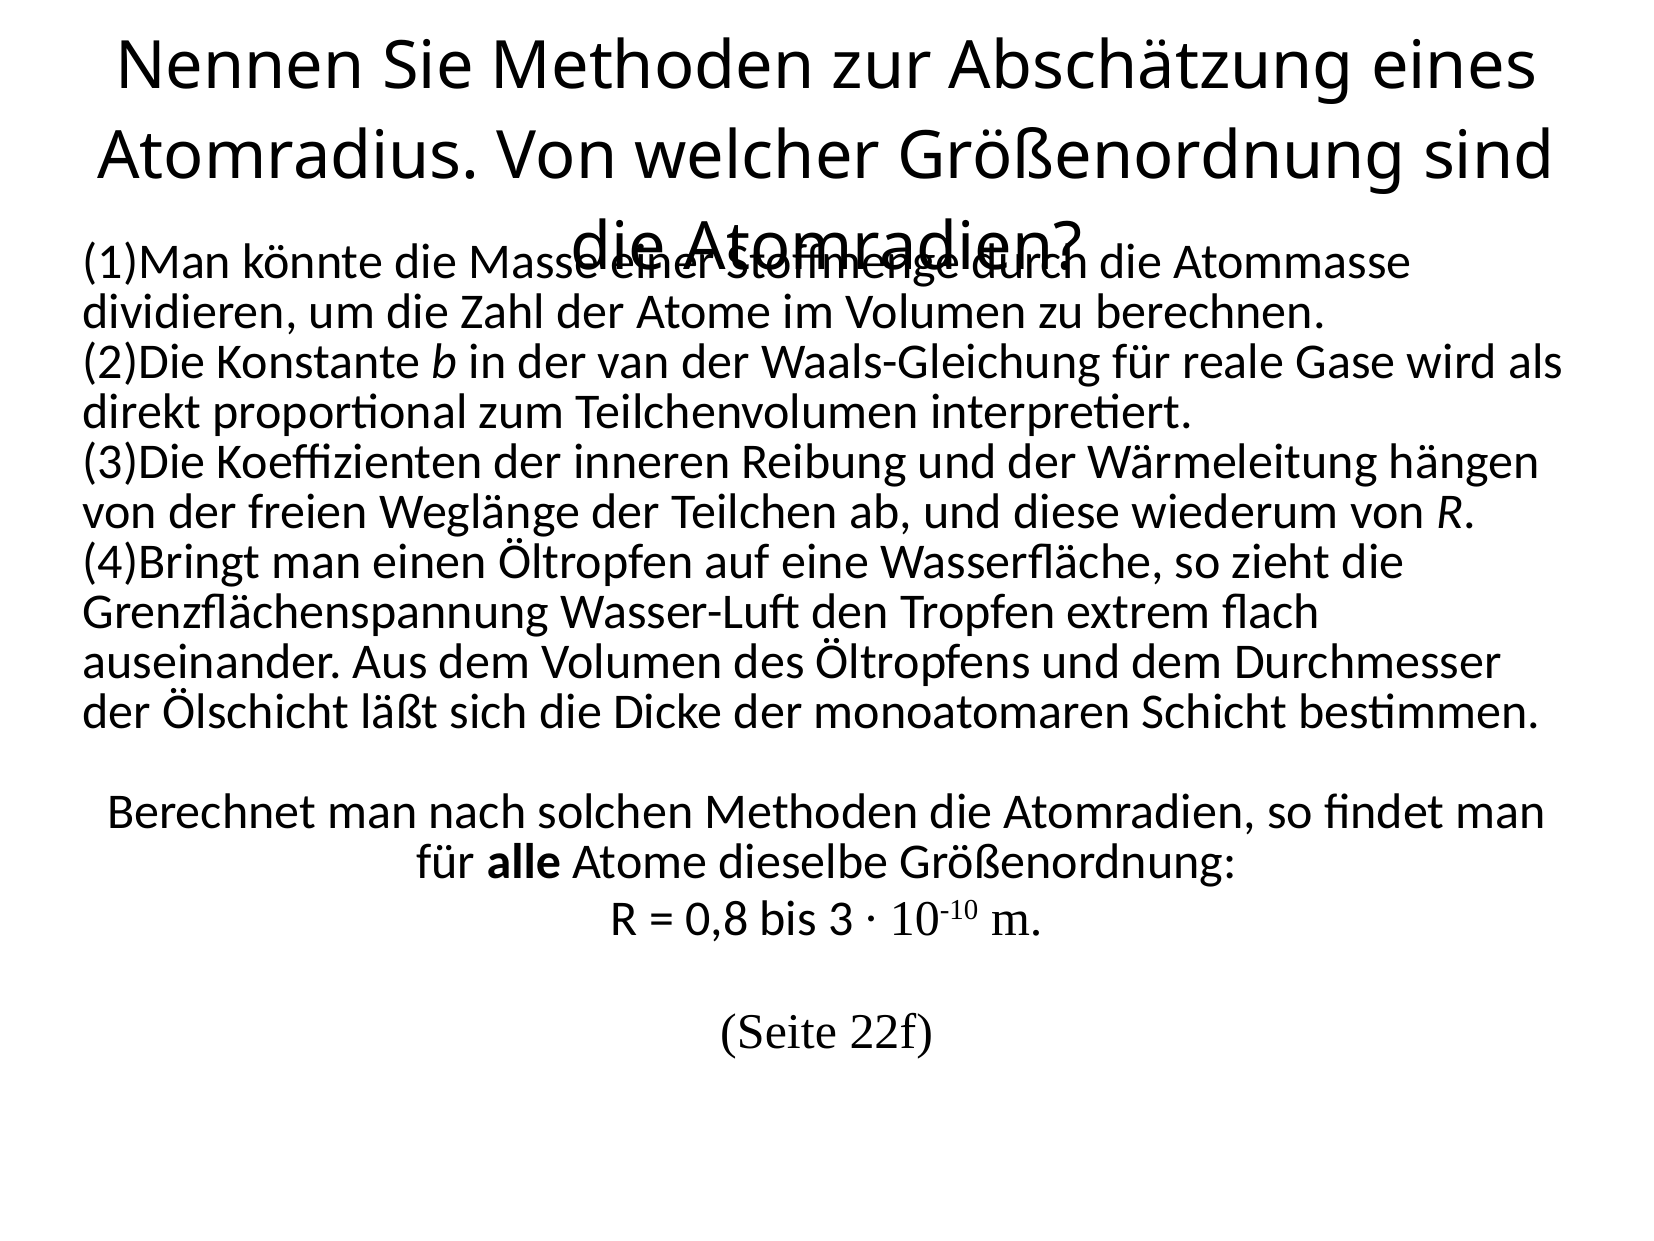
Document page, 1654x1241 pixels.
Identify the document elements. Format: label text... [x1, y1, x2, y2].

title Nennen Sie Methoden zur Abschätzung eines Atomradius. Von welcher Größenordnung sind die Atomradien? [82, 19, 1571, 166]
subtitle Man könnte die Masse einer Stoffmenge durch die Atommasse dividieren, um die Zahl der Atome im Volumen zu berechnen. Die Konstante b in der van der Waals-Gleichung für reale Gase wird als direkt proportional zum Teilchenvolumen interpretiert. Die Koeffizienten der inneren Reibung und der Wärmeleitung hängen von der freien Weglänge der Teilchen ab, und diese wiederum von R. Bringt man einen Öltropfen auf eine Wasserfläche, so zieht die Grenzflächenspannung Wasser-Luft den Tropfen extrem flach auseinander. Aus dem Volumen des Öltropfens und dem Durchmesser der Ölschicht läßt sich die Dicke der monoatomaren Schicht bestimmen. Berechnet man nach solchen Methoden die Atomradien, so findet man für alle Atome dieselbe Größenordnung: R = 0,8 bis 3 ∙ 10-10 m. (Seite 22f) [82, 166, 1571, 1134]
